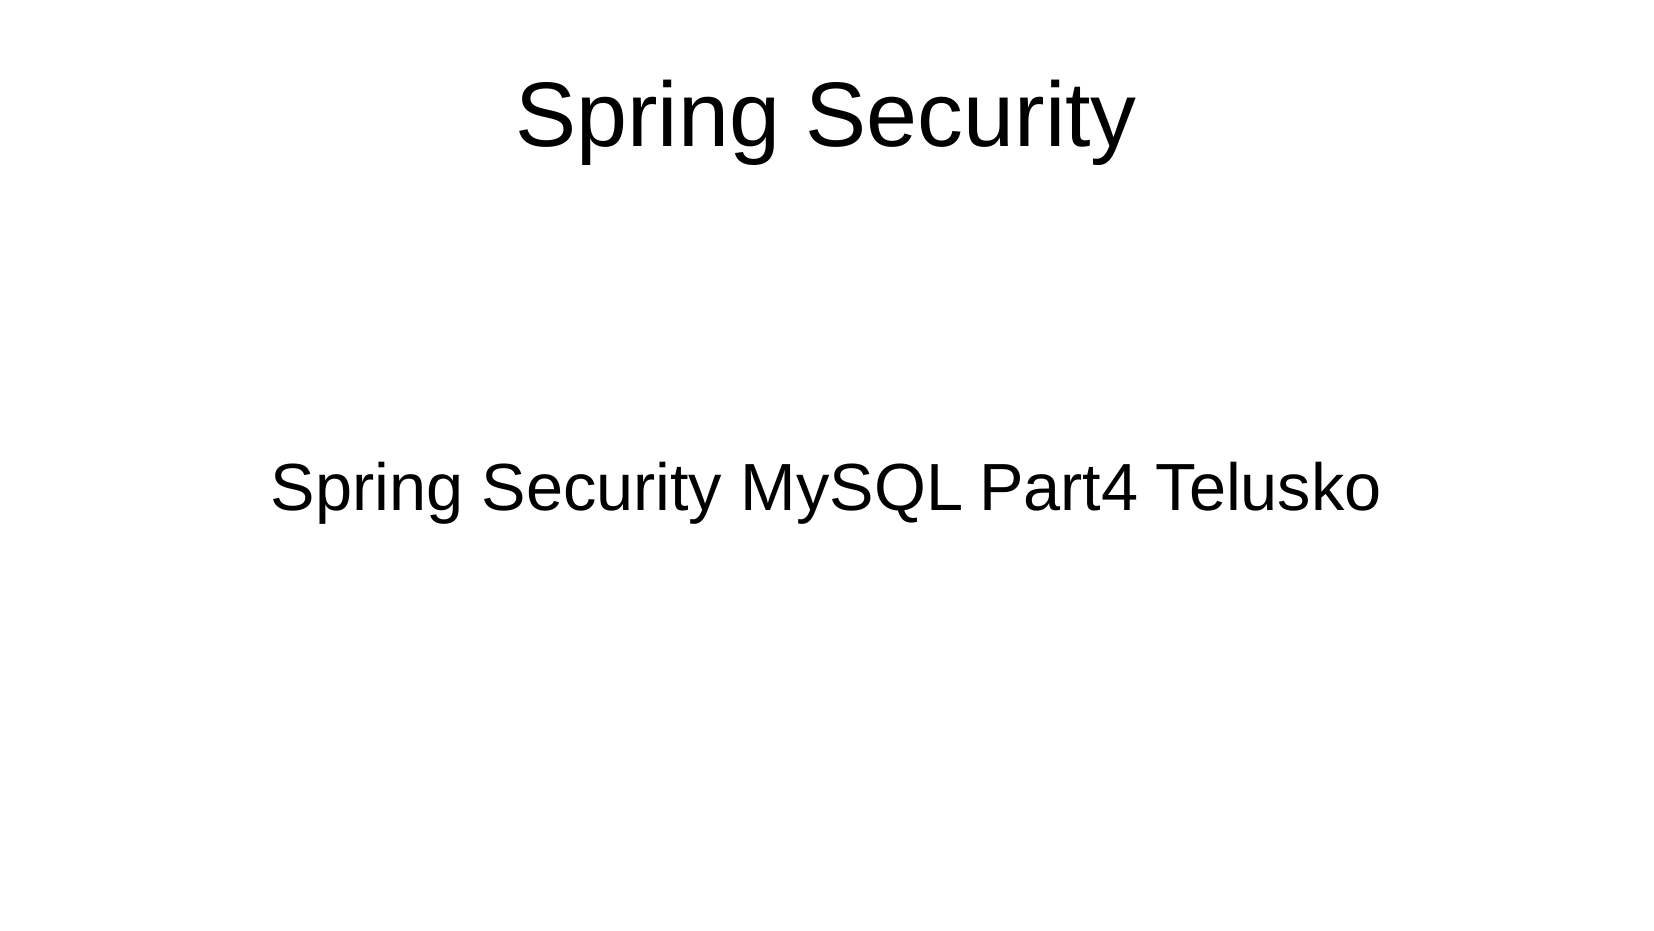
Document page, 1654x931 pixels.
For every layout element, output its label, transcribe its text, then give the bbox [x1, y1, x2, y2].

subtitle Spring Security MySQL Part4 Telusko [82, 217, 1571, 758]
title Spring Security [82, 37, 1571, 193]
